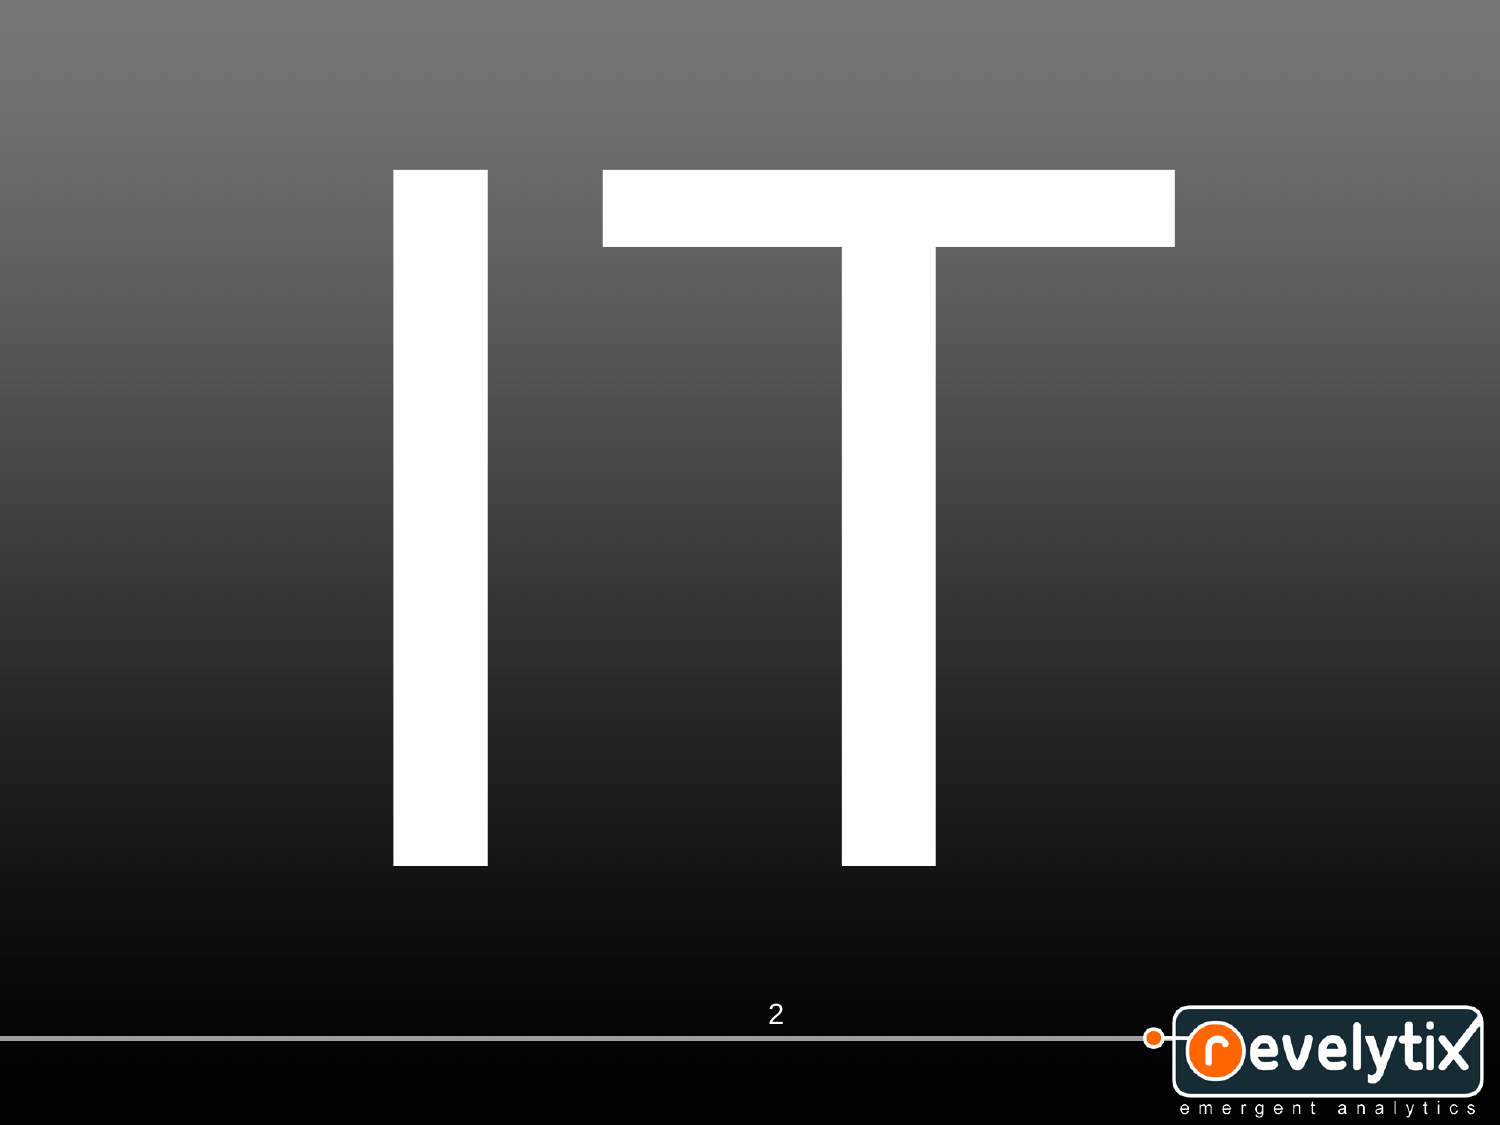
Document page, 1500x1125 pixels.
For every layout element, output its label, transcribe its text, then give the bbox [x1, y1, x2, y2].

subtitle IT [74, 0, 1425, 1081]
picture [0, 0, 1500, 1125]
